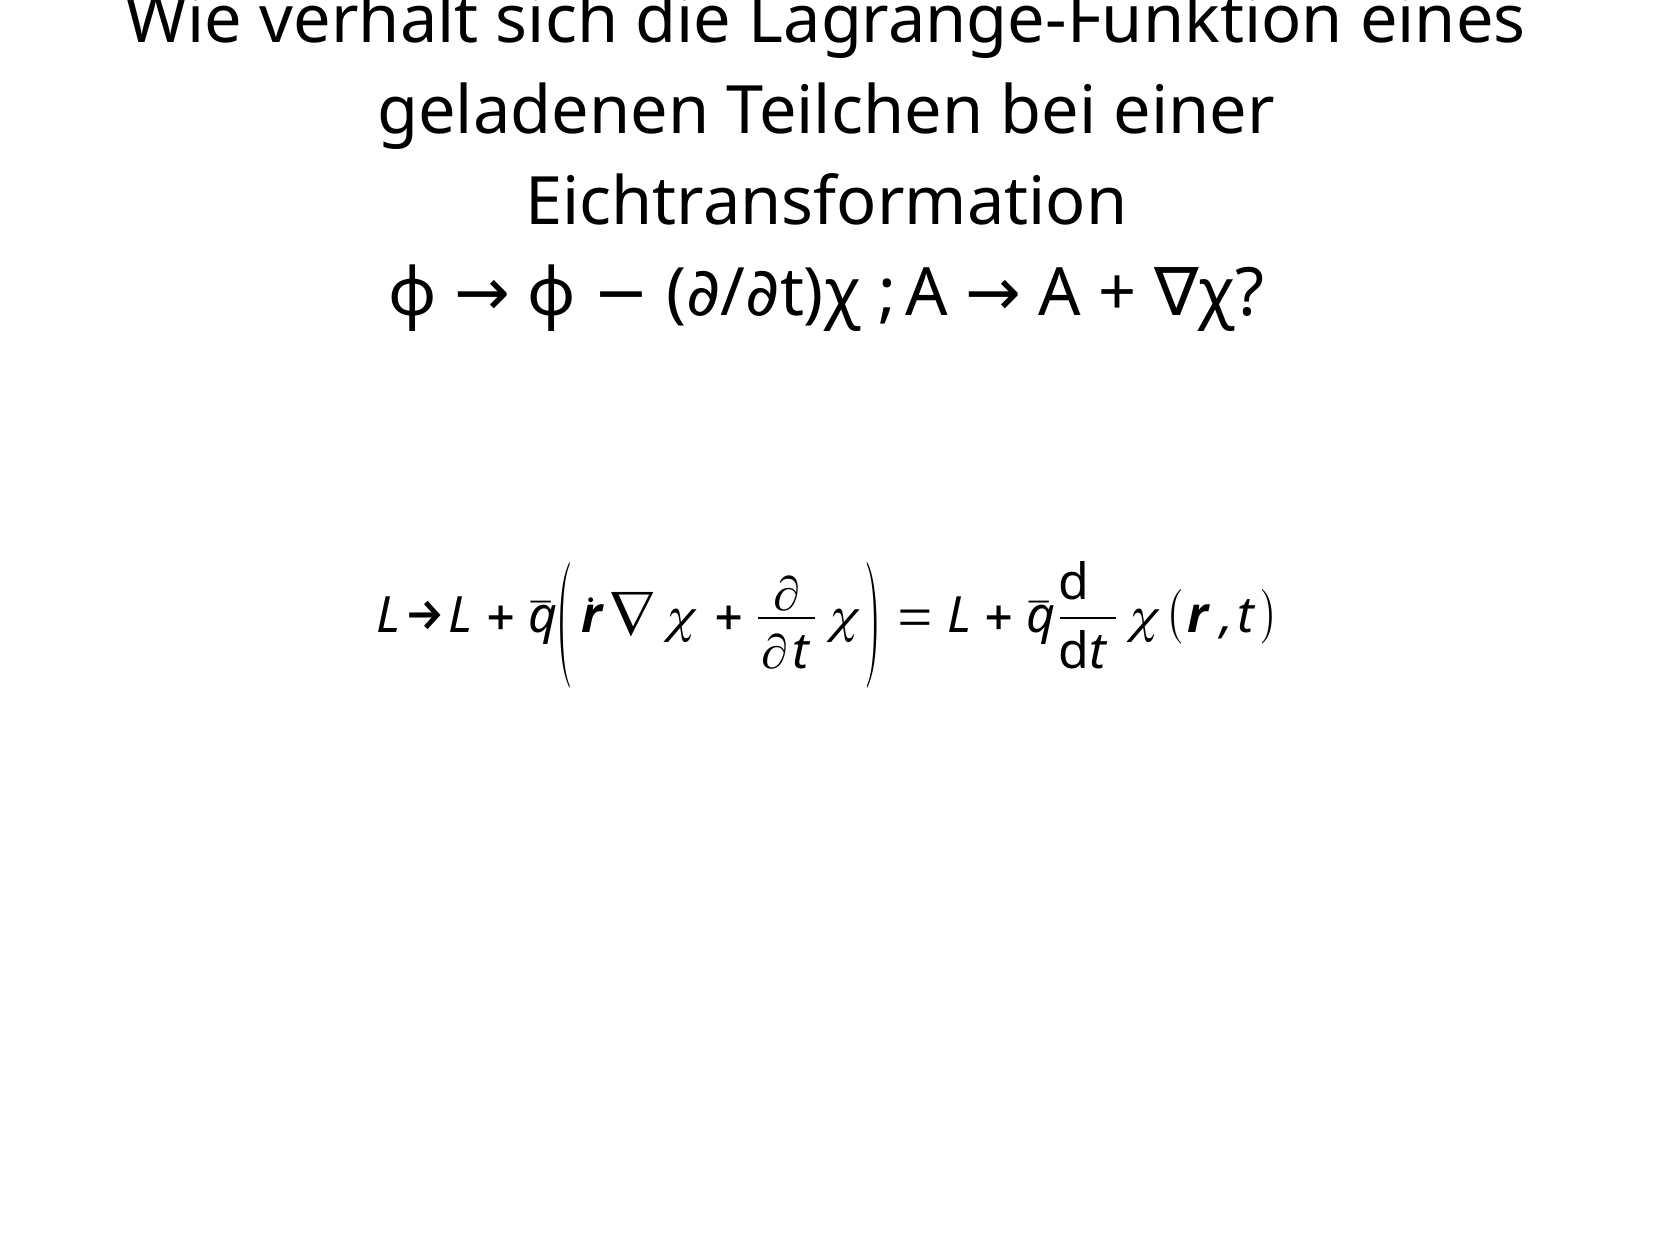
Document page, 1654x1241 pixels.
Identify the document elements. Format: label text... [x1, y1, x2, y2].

chart [370, 552, 1283, 688]
title Wie verhält sich die Lagrange-Funktion eines geladenen Teilchen bei einer Eichtransformation ϕ → ϕ − (∂/∂t)χ ; A → A + ∇χ? [82, 19, 1571, 287]
